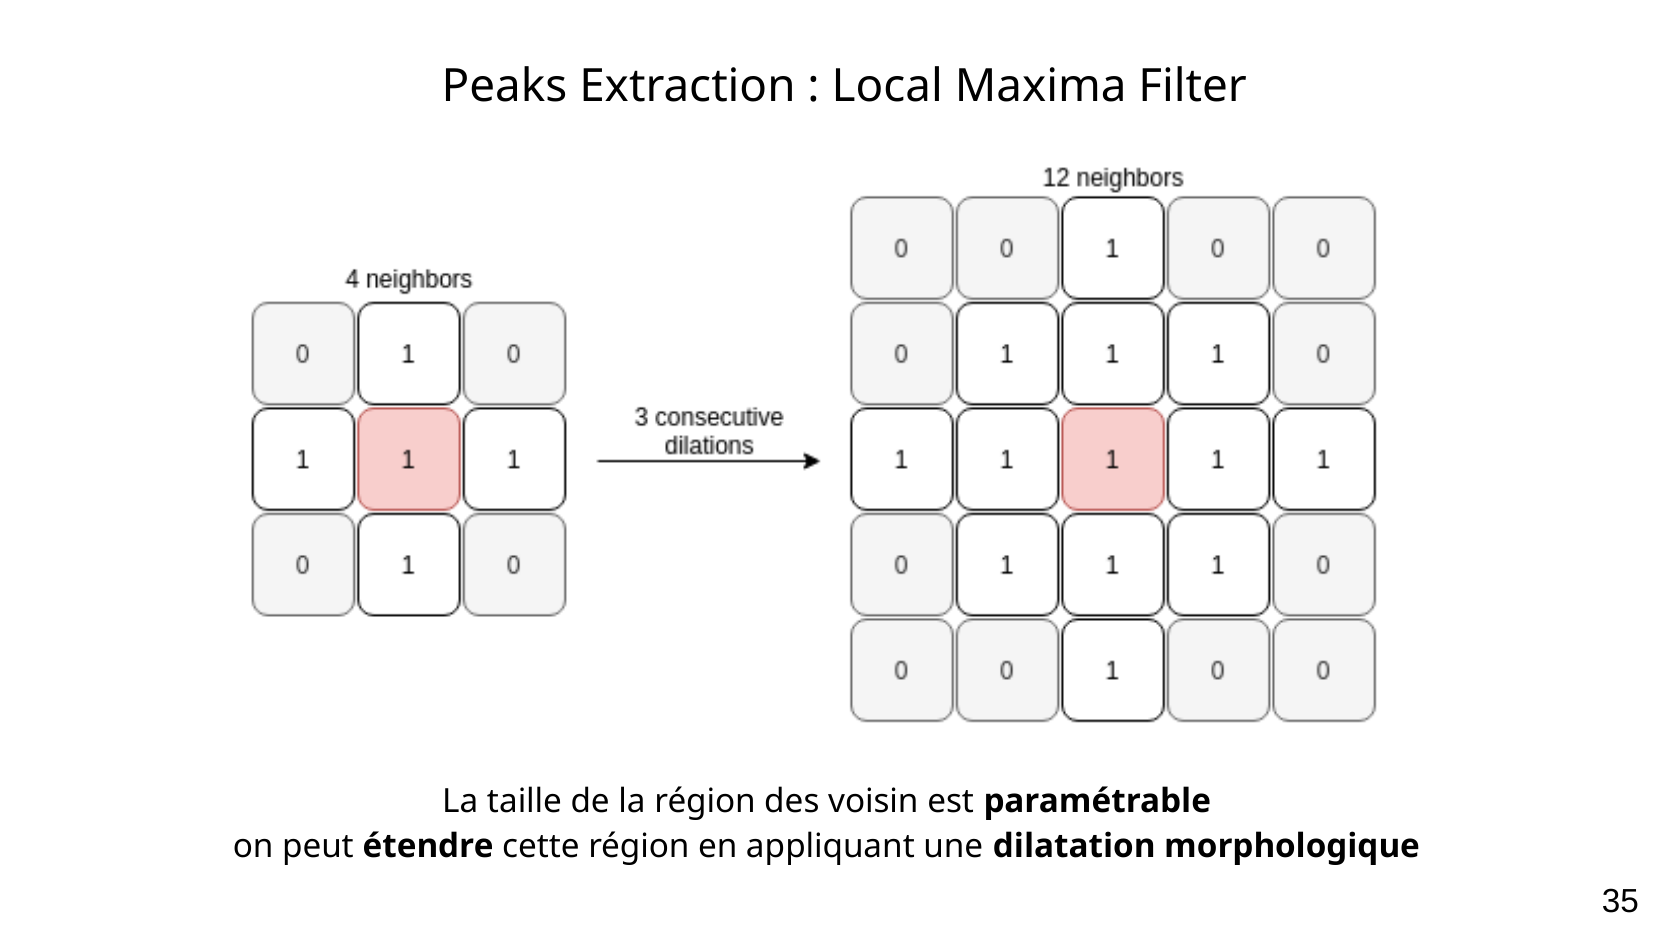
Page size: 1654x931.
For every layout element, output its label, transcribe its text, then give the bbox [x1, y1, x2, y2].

text_box <number> [1024, 874, 1654, 931]
picture [234, 138, 1419, 766]
text_box Peaks Extraction : Local Maxima Filter [242, 45, 1411, 136]
text_box La taille de la région des voisin est paramétrable on peut étendre cette région en appliquant une dilatation morphologique [136, 769, 1517, 875]
